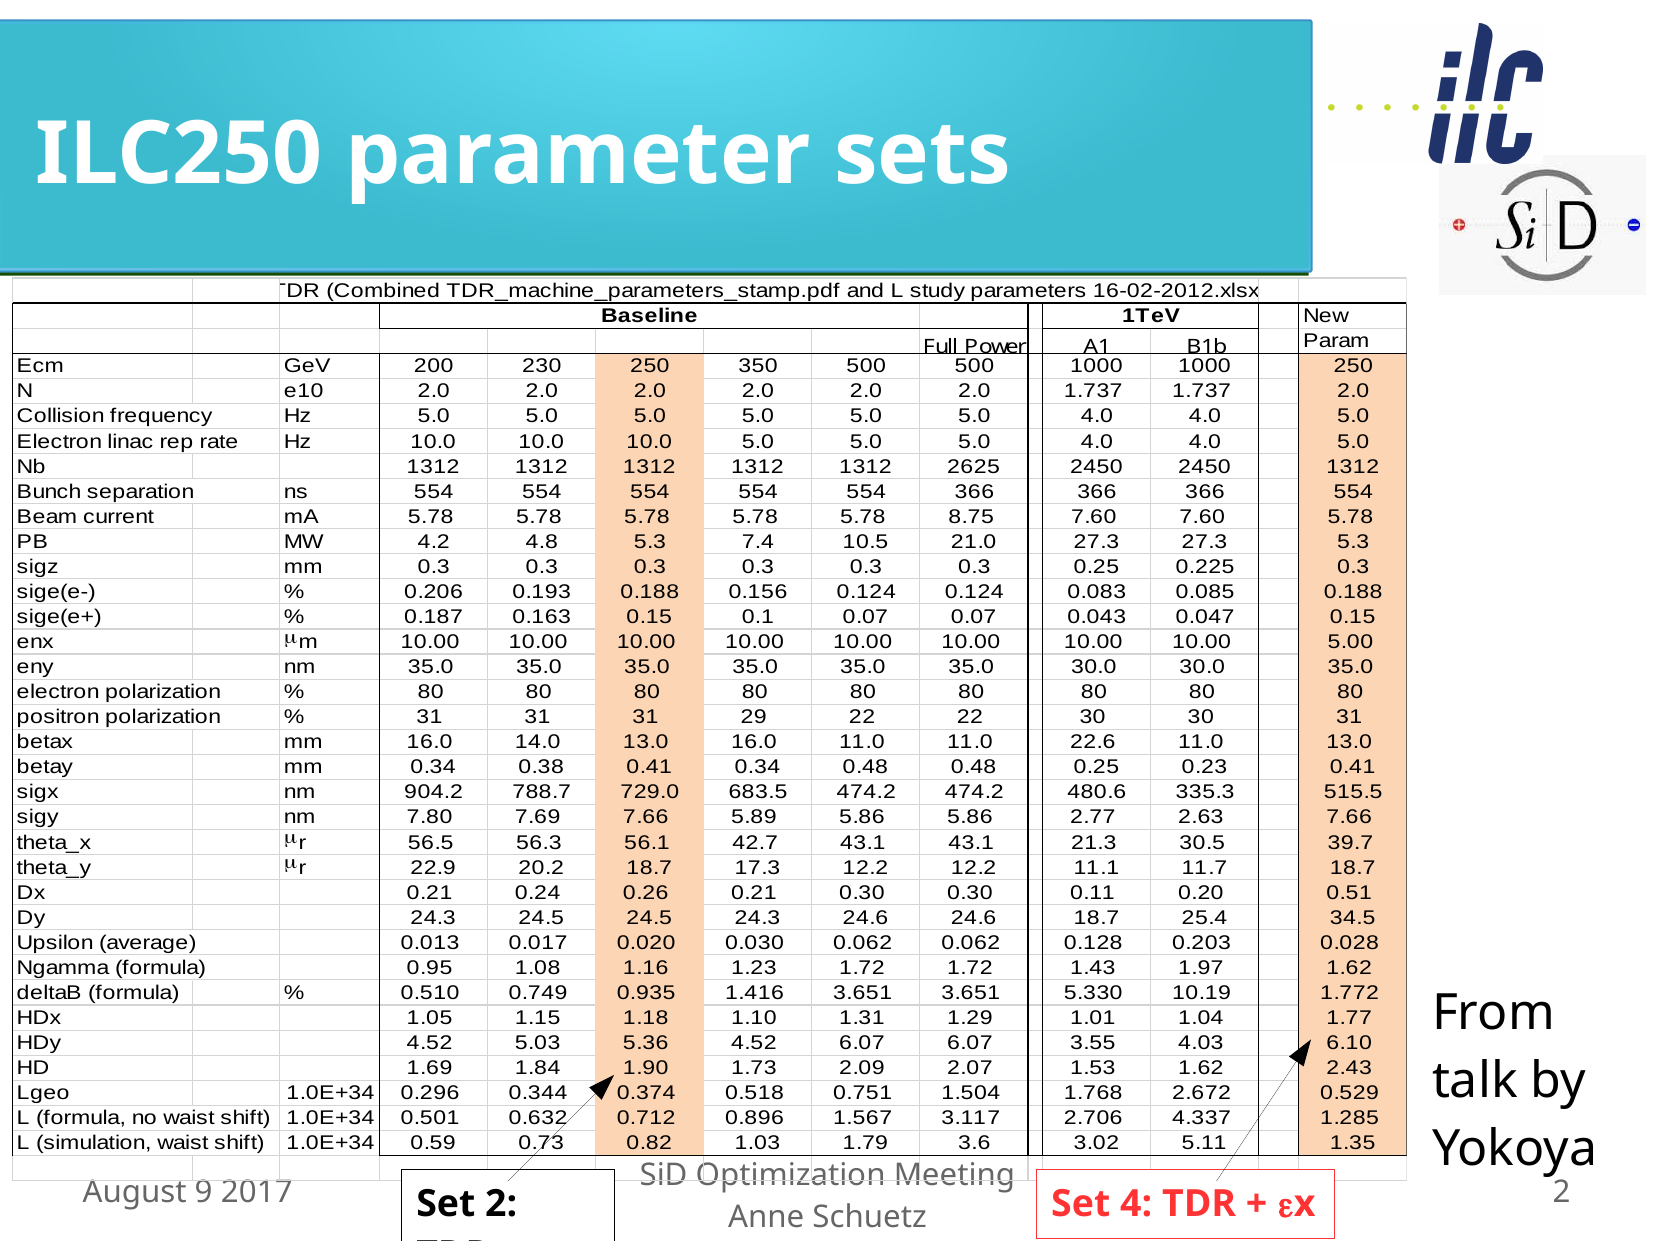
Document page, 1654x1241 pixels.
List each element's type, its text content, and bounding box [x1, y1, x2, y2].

text_box Set 4: TDR + ex [1036, 1169, 1335, 1239]
title ILC250 parameter sets [35, 47, 1235, 252]
text_box Set 2: TDR [401, 1169, 615, 1239]
picture [1328, 23, 1646, 295]
text_box From talk by Yokoya [1417, 968, 1654, 1128]
picture [11, 277, 1408, 1182]
